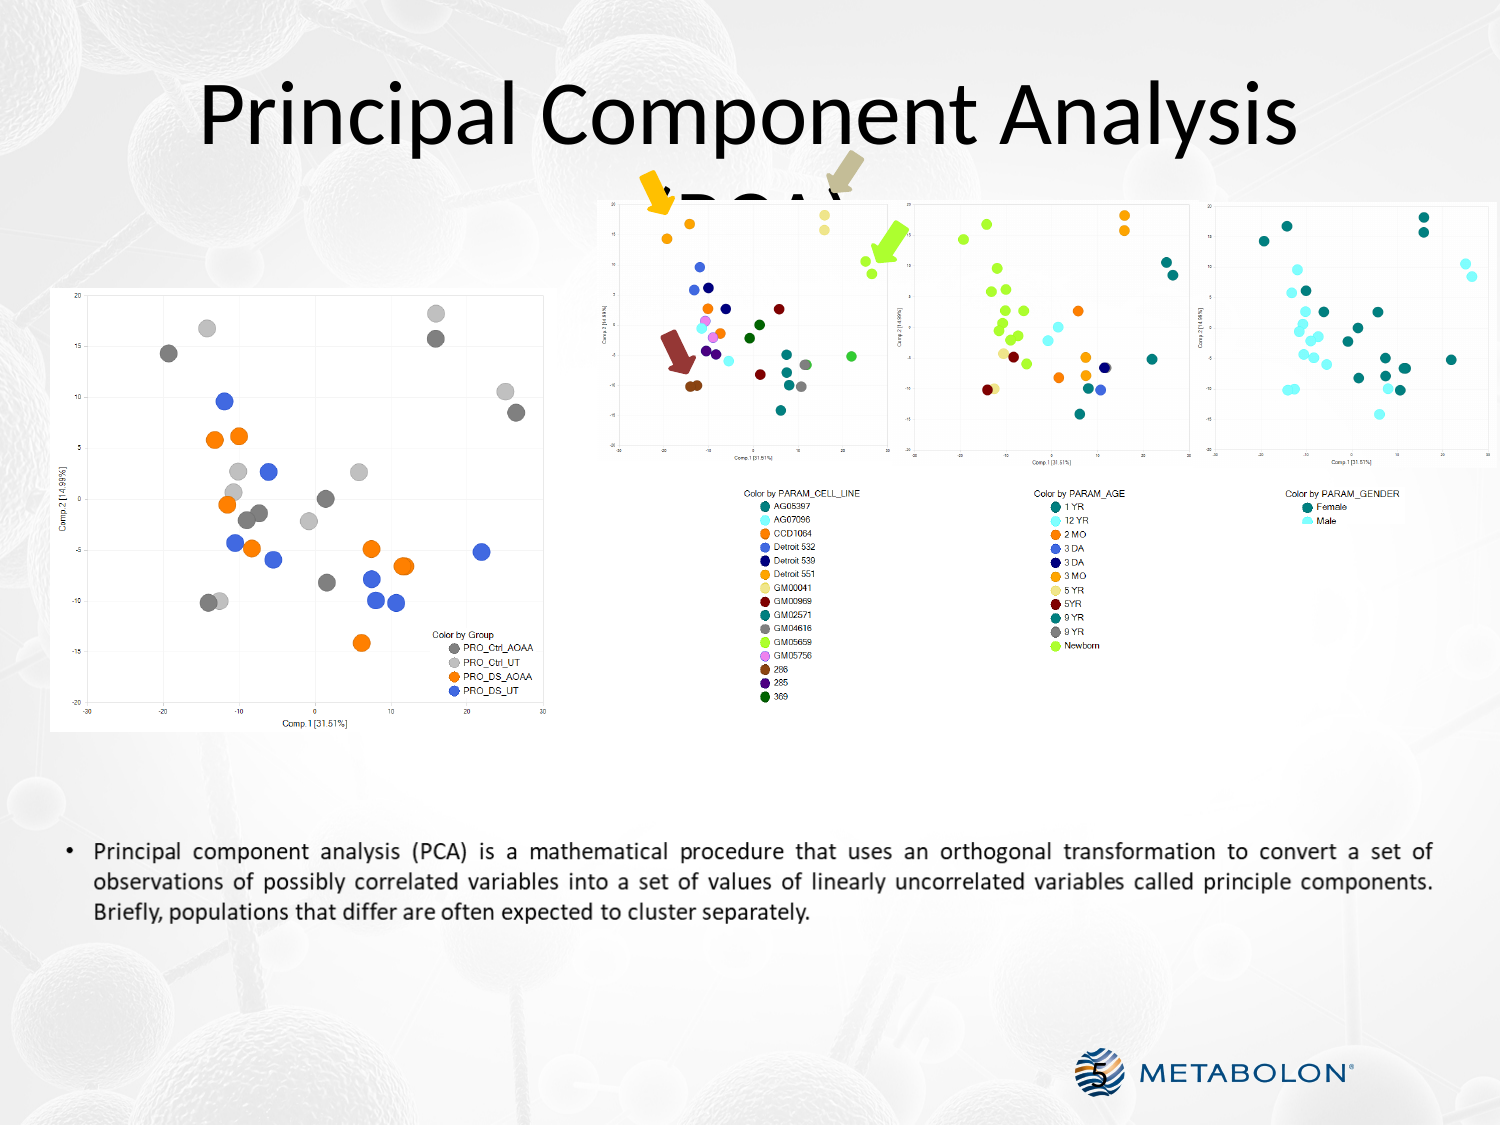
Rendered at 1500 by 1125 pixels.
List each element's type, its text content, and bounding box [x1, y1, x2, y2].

title Principal Component Analysis (PCA) [75, 45, 1425, 125]
text_box [828, 152, 863, 192]
slide_number <number> [1074, 1042, 1425, 1103]
text_box [641, 172, 673, 214]
text_box [662, 331, 695, 373]
picture [0, 0, 1500, 1125]
text_box [873, 222, 907, 262]
